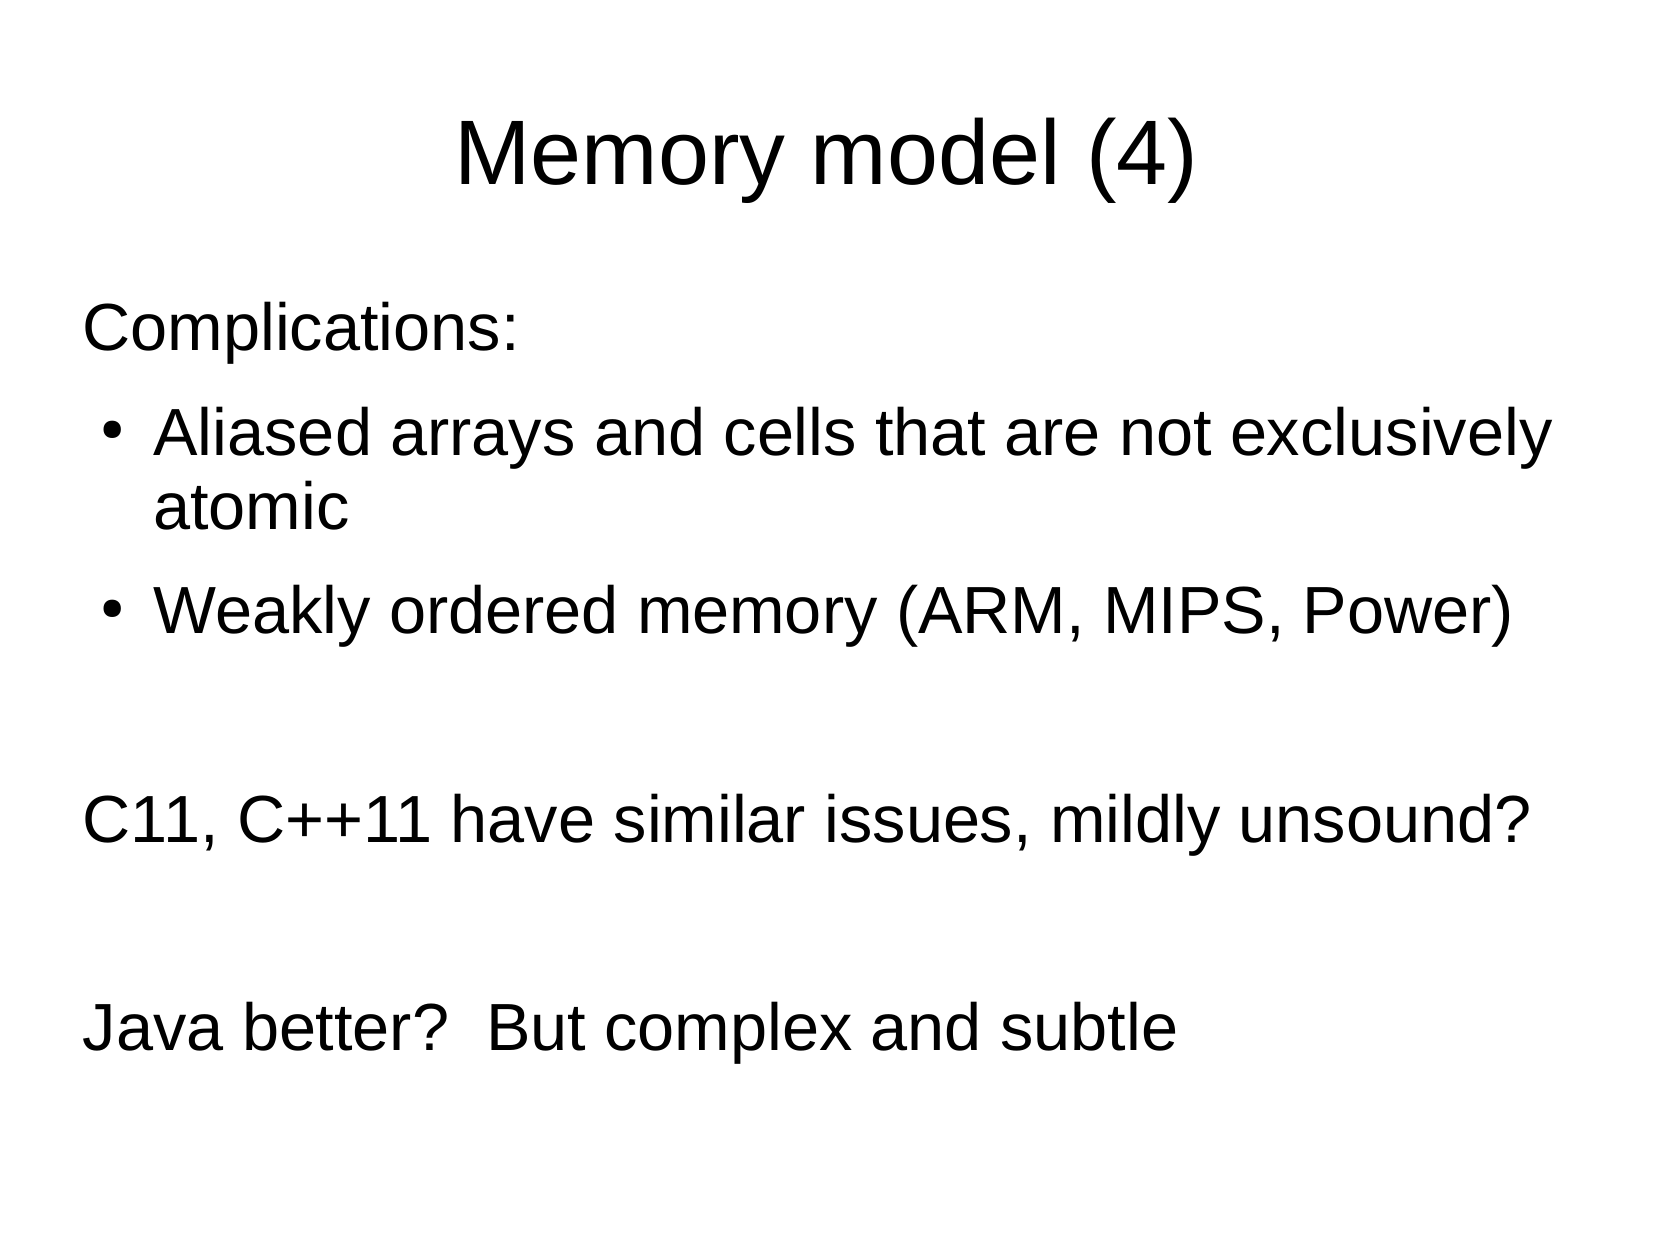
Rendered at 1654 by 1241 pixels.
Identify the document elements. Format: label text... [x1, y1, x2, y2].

list Complications: Aliased arrays and cells that are not exclusively atomic Weakly ordered memory (ARM, MIPS, Power) C11, C++11 have similar issues, mildly unsound? Java better? But complex and subtle [82, 290, 1571, 1109]
title Memory model (4) [82, 49, 1571, 257]
